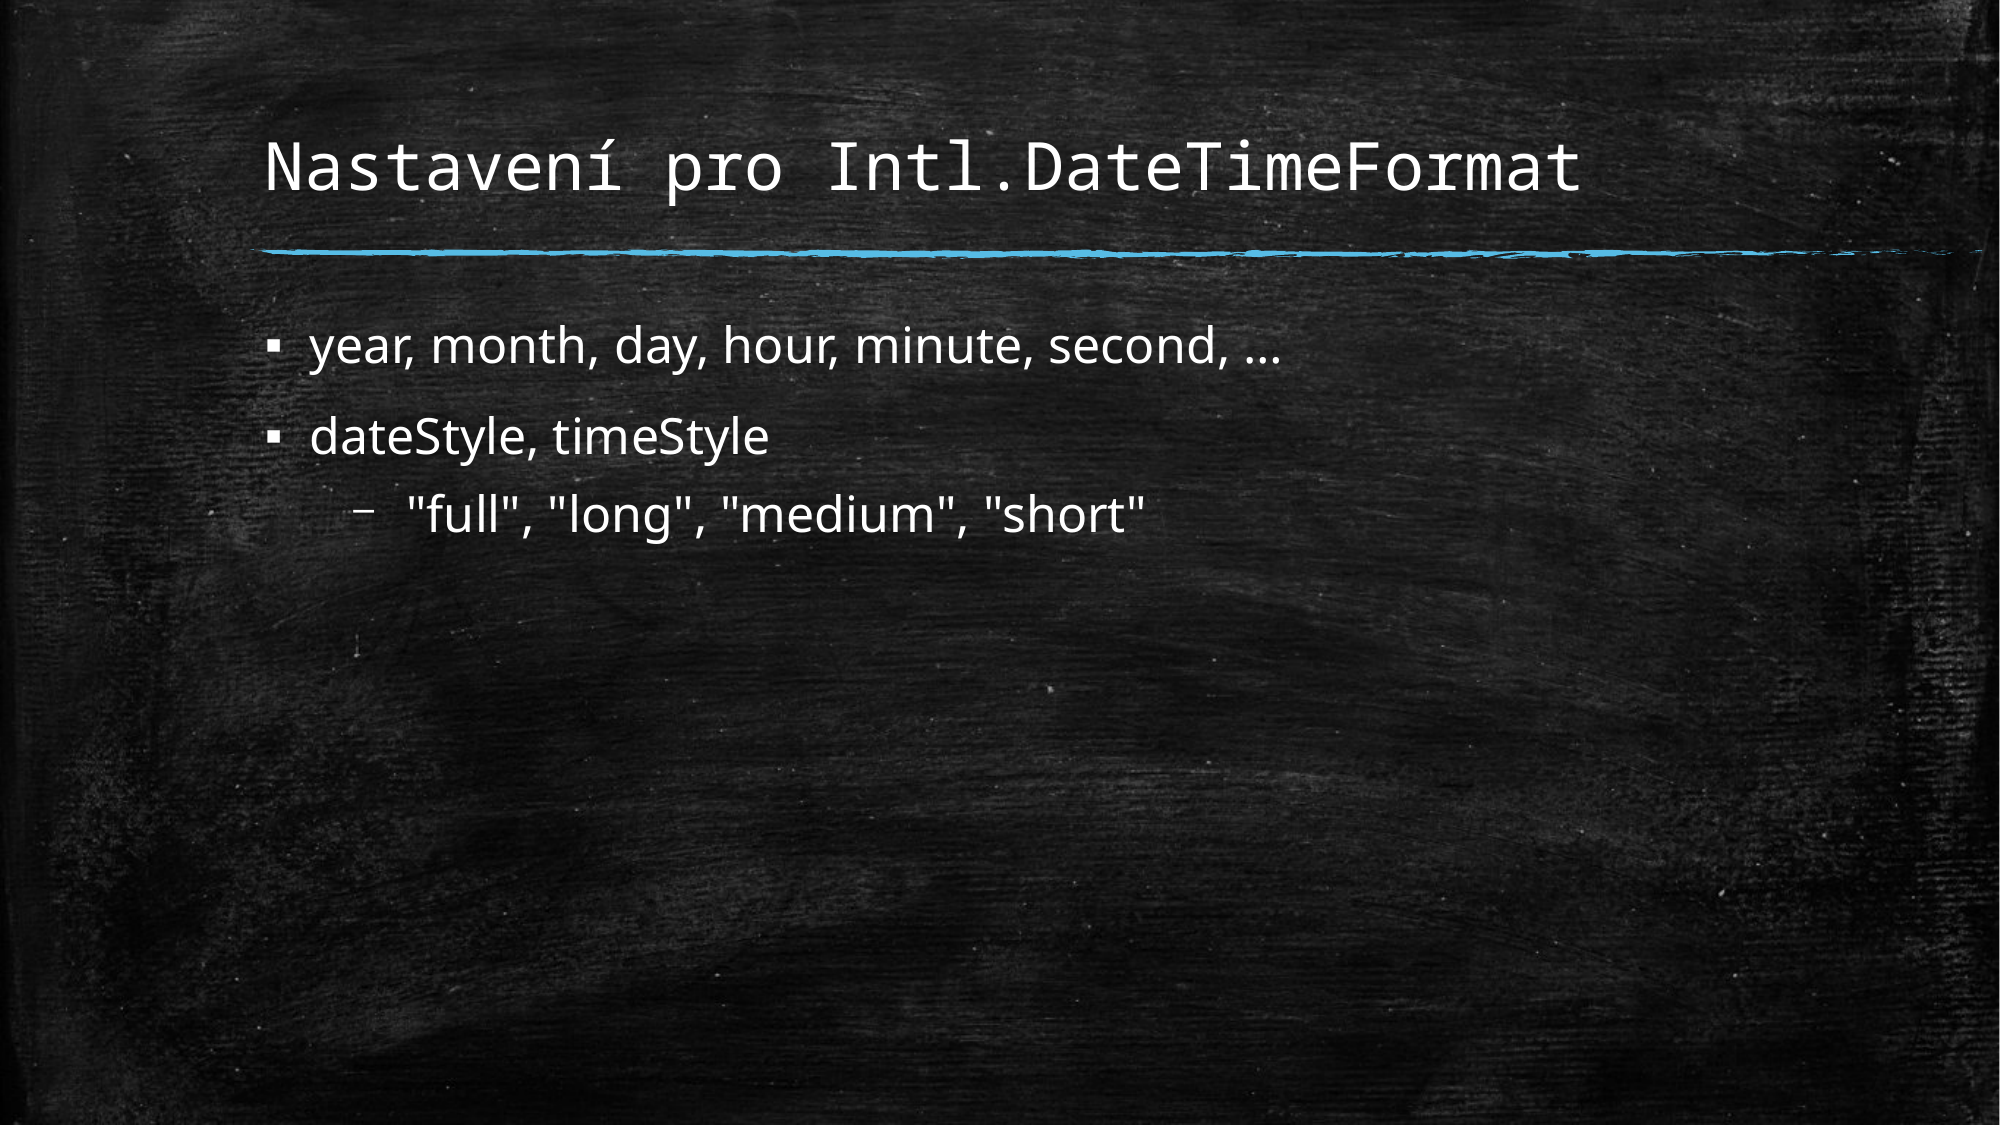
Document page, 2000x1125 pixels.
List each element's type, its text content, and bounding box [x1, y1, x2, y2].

picture [0, 0, 2000, 1125]
list year, month, day, hour, minute, second, … dateStyle, timeStyle "full", "long", "medium", "short" [249, 312, 1750, 1013]
title Nastavení pro Intl.DateTimeFormat [249, 45, 1750, 213]
